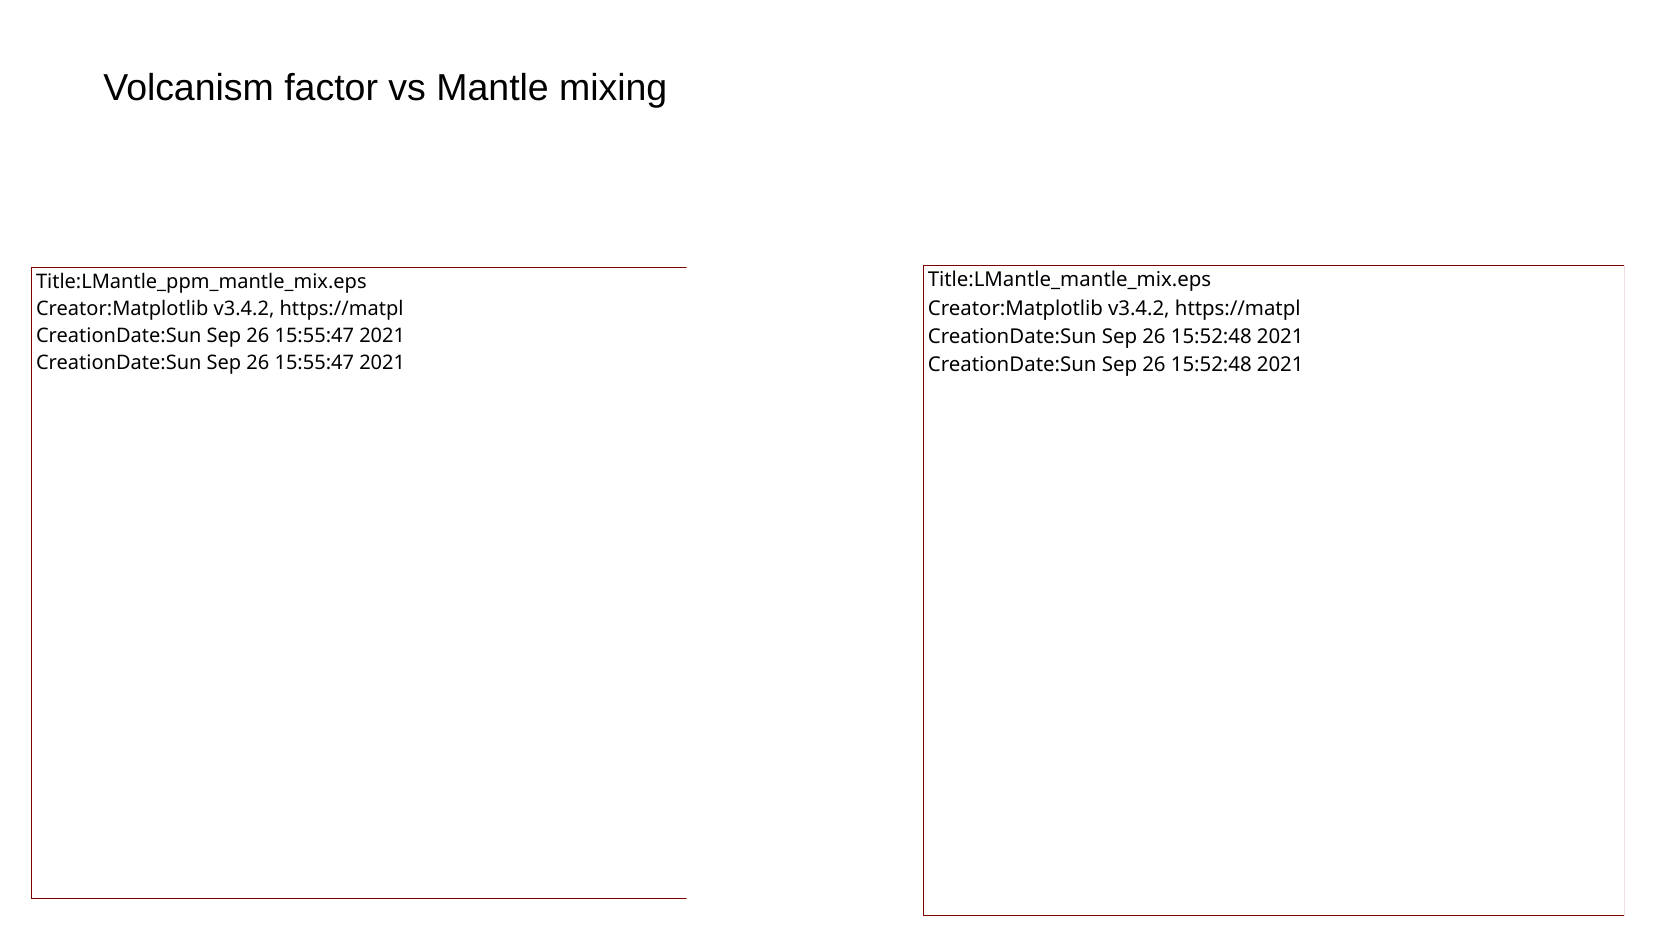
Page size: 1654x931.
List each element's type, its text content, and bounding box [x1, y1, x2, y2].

text_box Volcanism factor vs Mantle mixing [88, 59, 1211, 116]
picture [921, 263, 1625, 916]
picture [29, 265, 687, 899]
